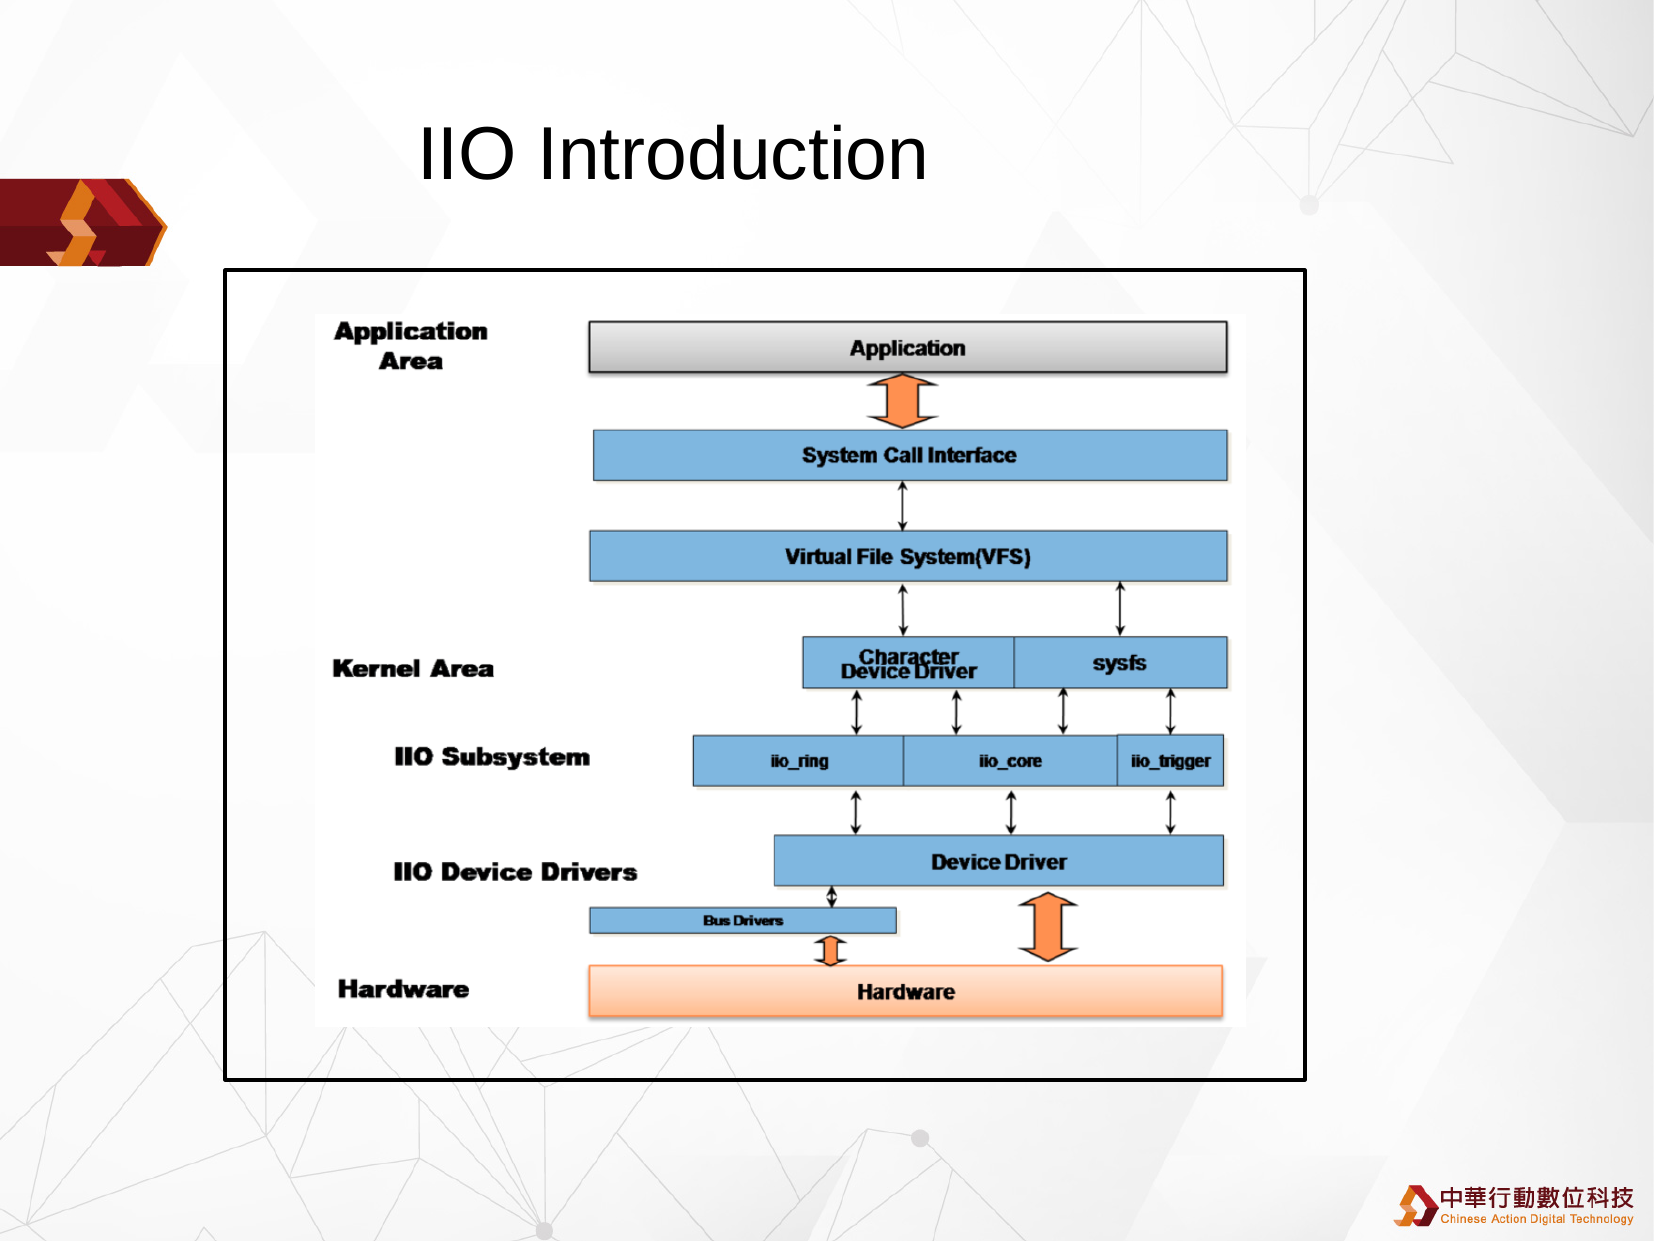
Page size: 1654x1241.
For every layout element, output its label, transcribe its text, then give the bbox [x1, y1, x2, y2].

picture [0, 0, 1654, 1241]
title IIO Introduction [82, 94, 1264, 213]
